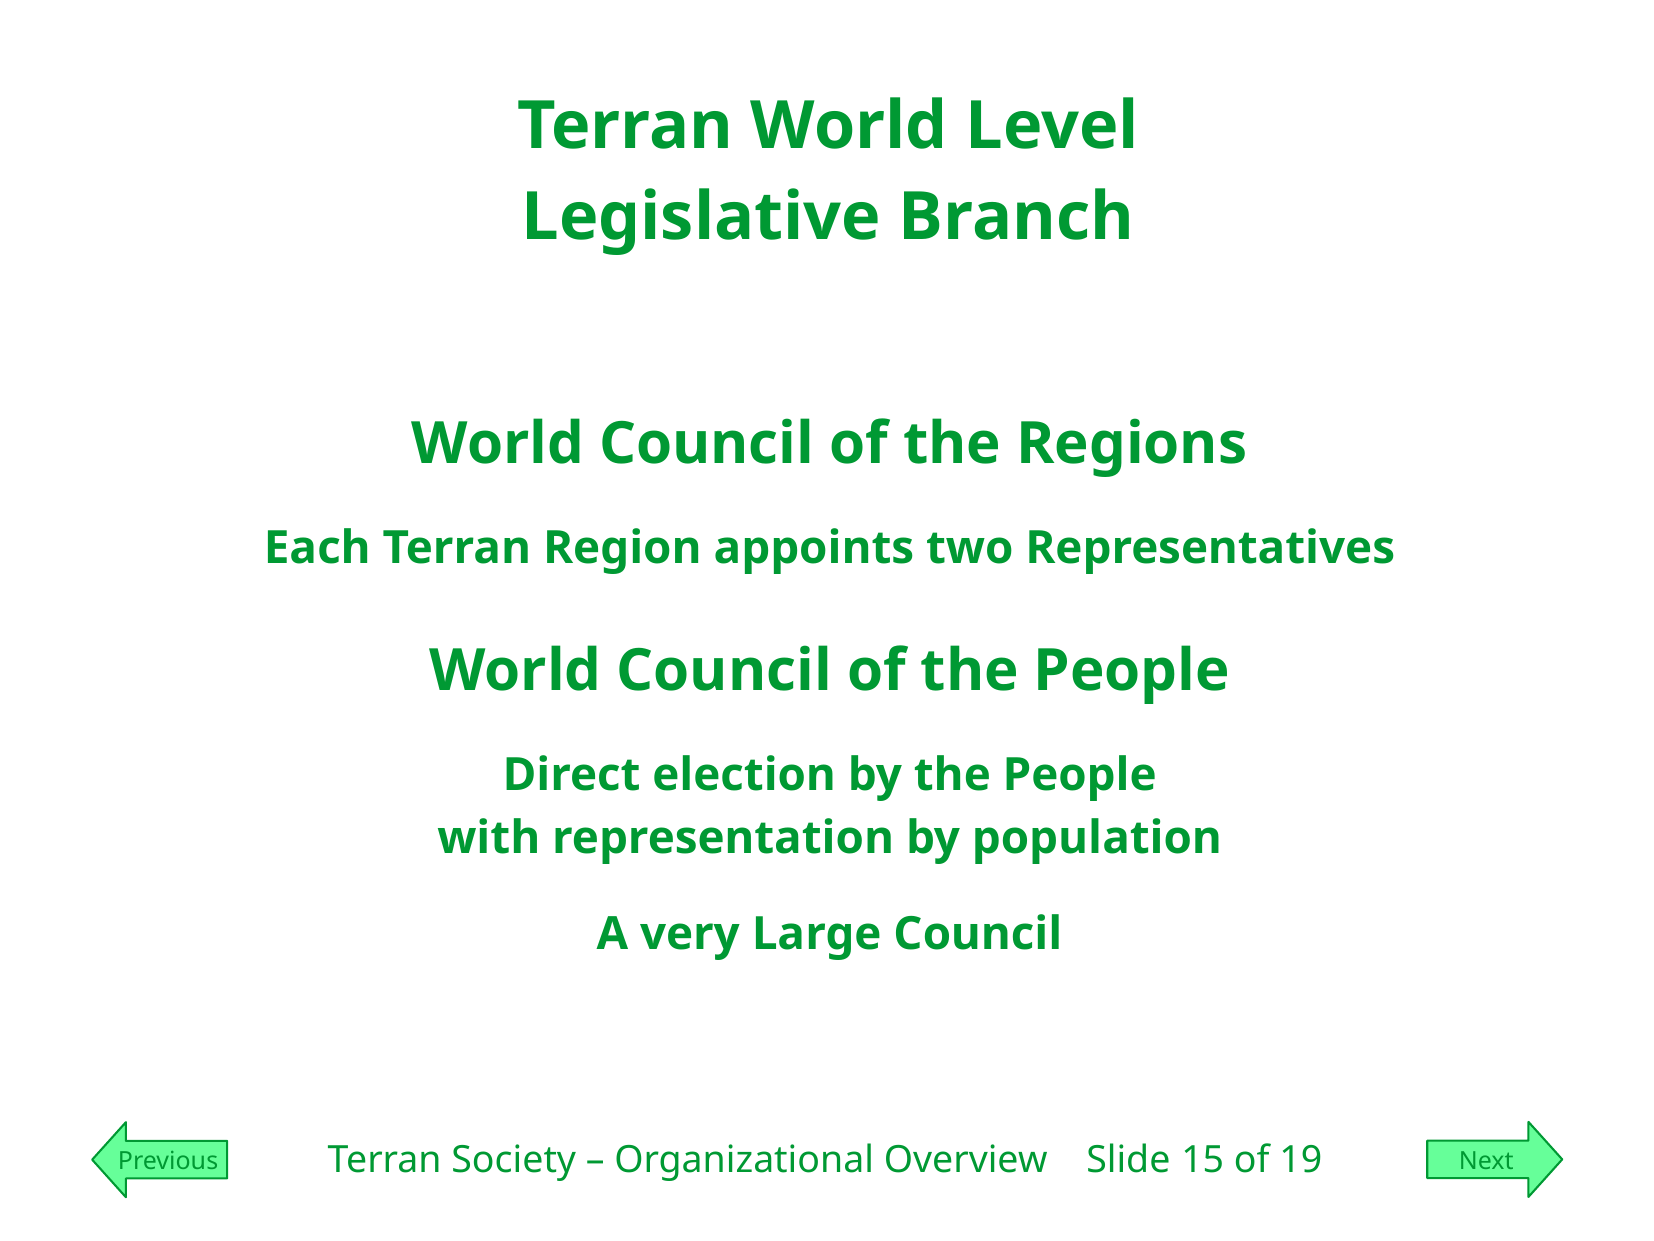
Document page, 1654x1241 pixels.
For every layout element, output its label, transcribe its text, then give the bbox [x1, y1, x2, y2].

text_box World Council of the Regions Each Terran Region appoints two Representatives World Council of the People Direct election by the People with representation by population A very Large Council [154, 300, 1505, 1066]
title Terran World Level Legislative Branch [84, 75, 1572, 262]
text_box Terran Society – Organizational Overview Slide <number> of 19 [270, 1125, 1381, 1241]
text_box Next [1427, 1121, 1563, 1197]
text_box Previous [92, 1122, 228, 1198]
